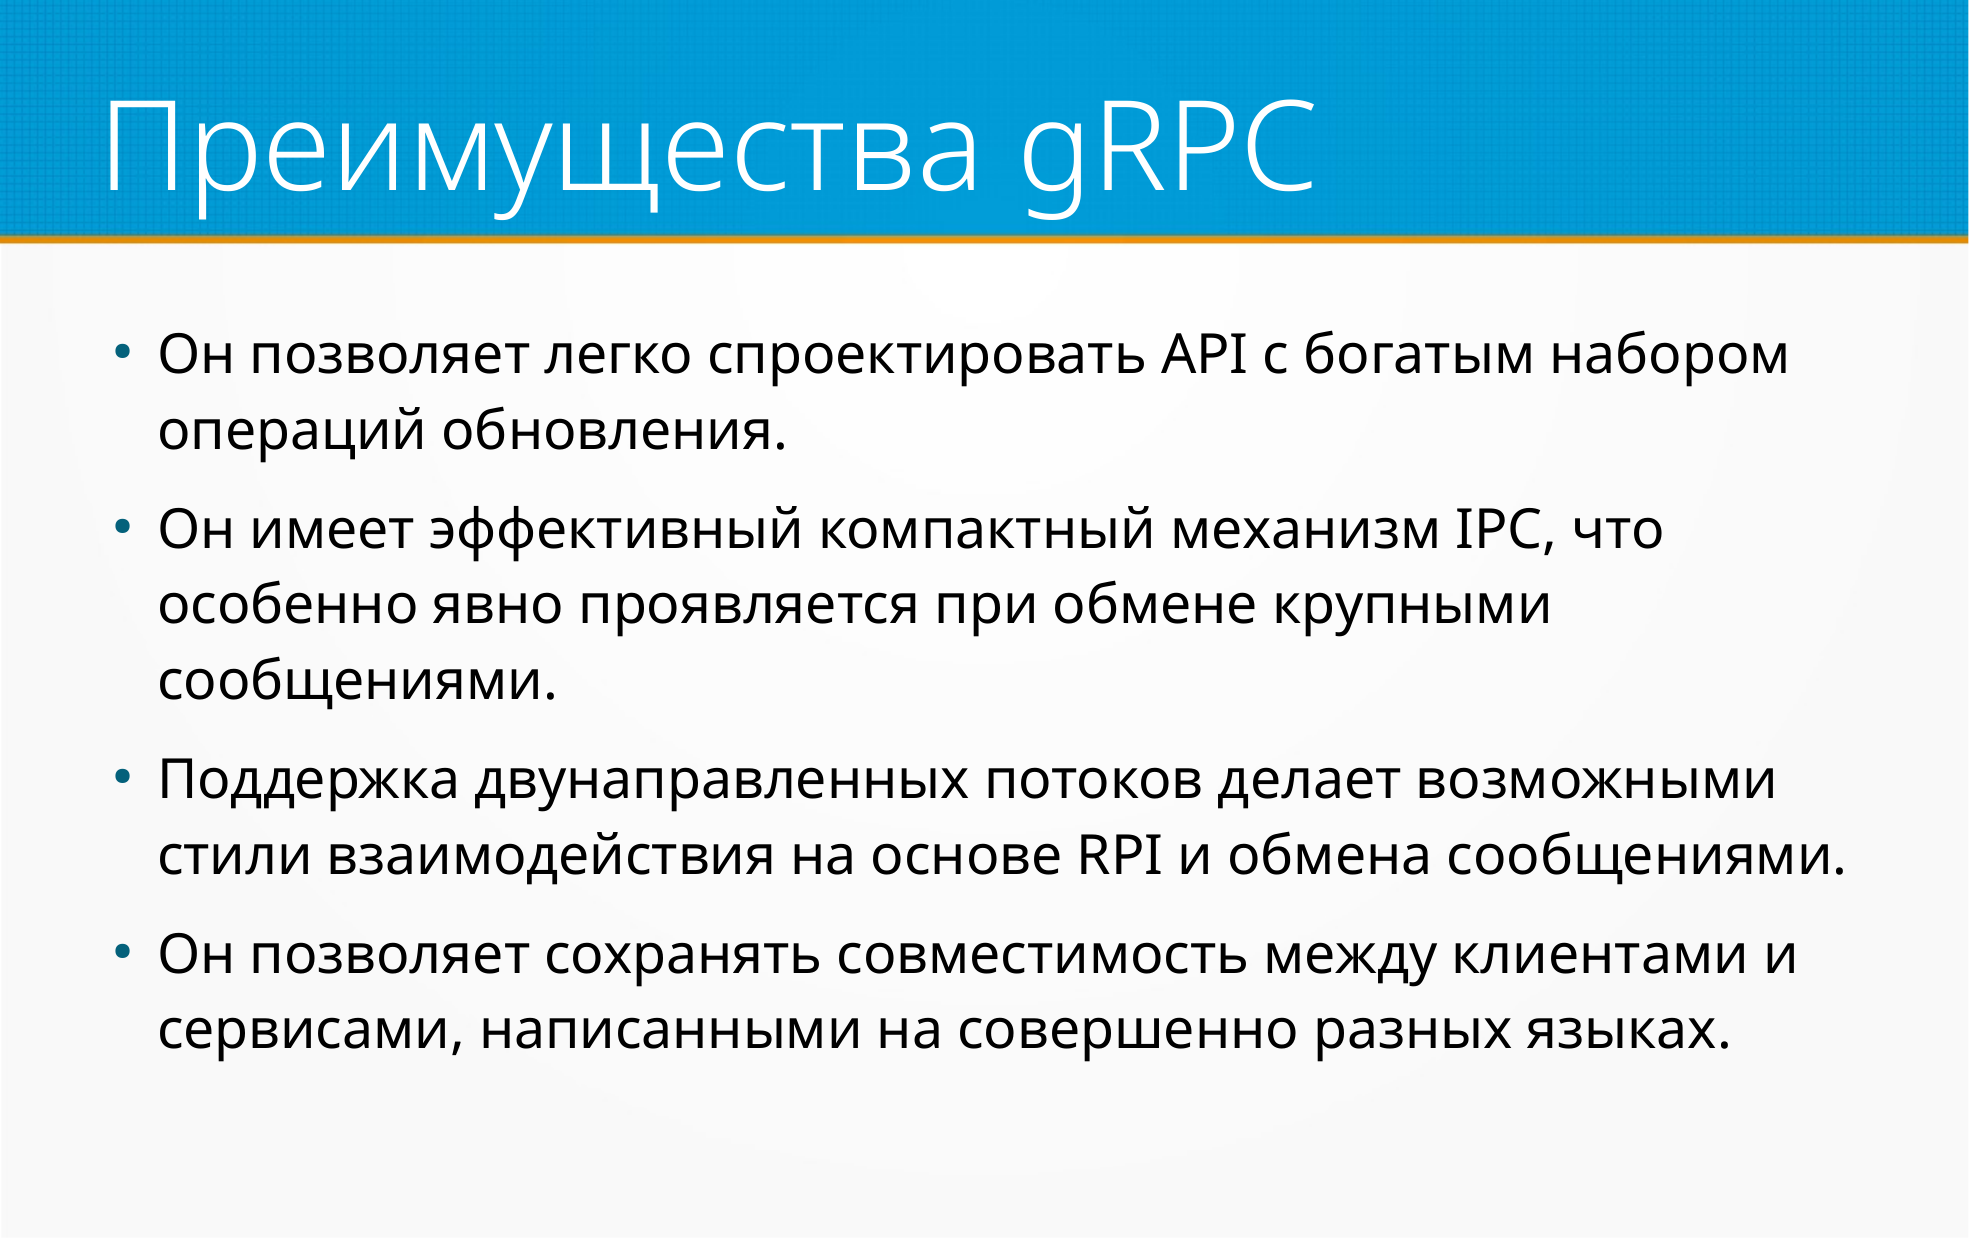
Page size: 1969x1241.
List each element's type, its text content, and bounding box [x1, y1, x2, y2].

title Преимущества gRPC [98, 19, 1870, 227]
picture [0, 233, 1969, 1241]
list Он позволяет легко спроектировать API с богатым набором операций обновления. Он имеет эффективный компактный механизм IPC, что особенно явно проявляется при обмене крупными сообщениями. Поддержка двунаправленных потоков делает возможными стили взаимодействия на основе RPI и обмена сообщениями. Он позволяет сохранять совместимость между клиентами и сервисами, написанными на совершенно разных языках. [98, 315, 1861, 1081]
